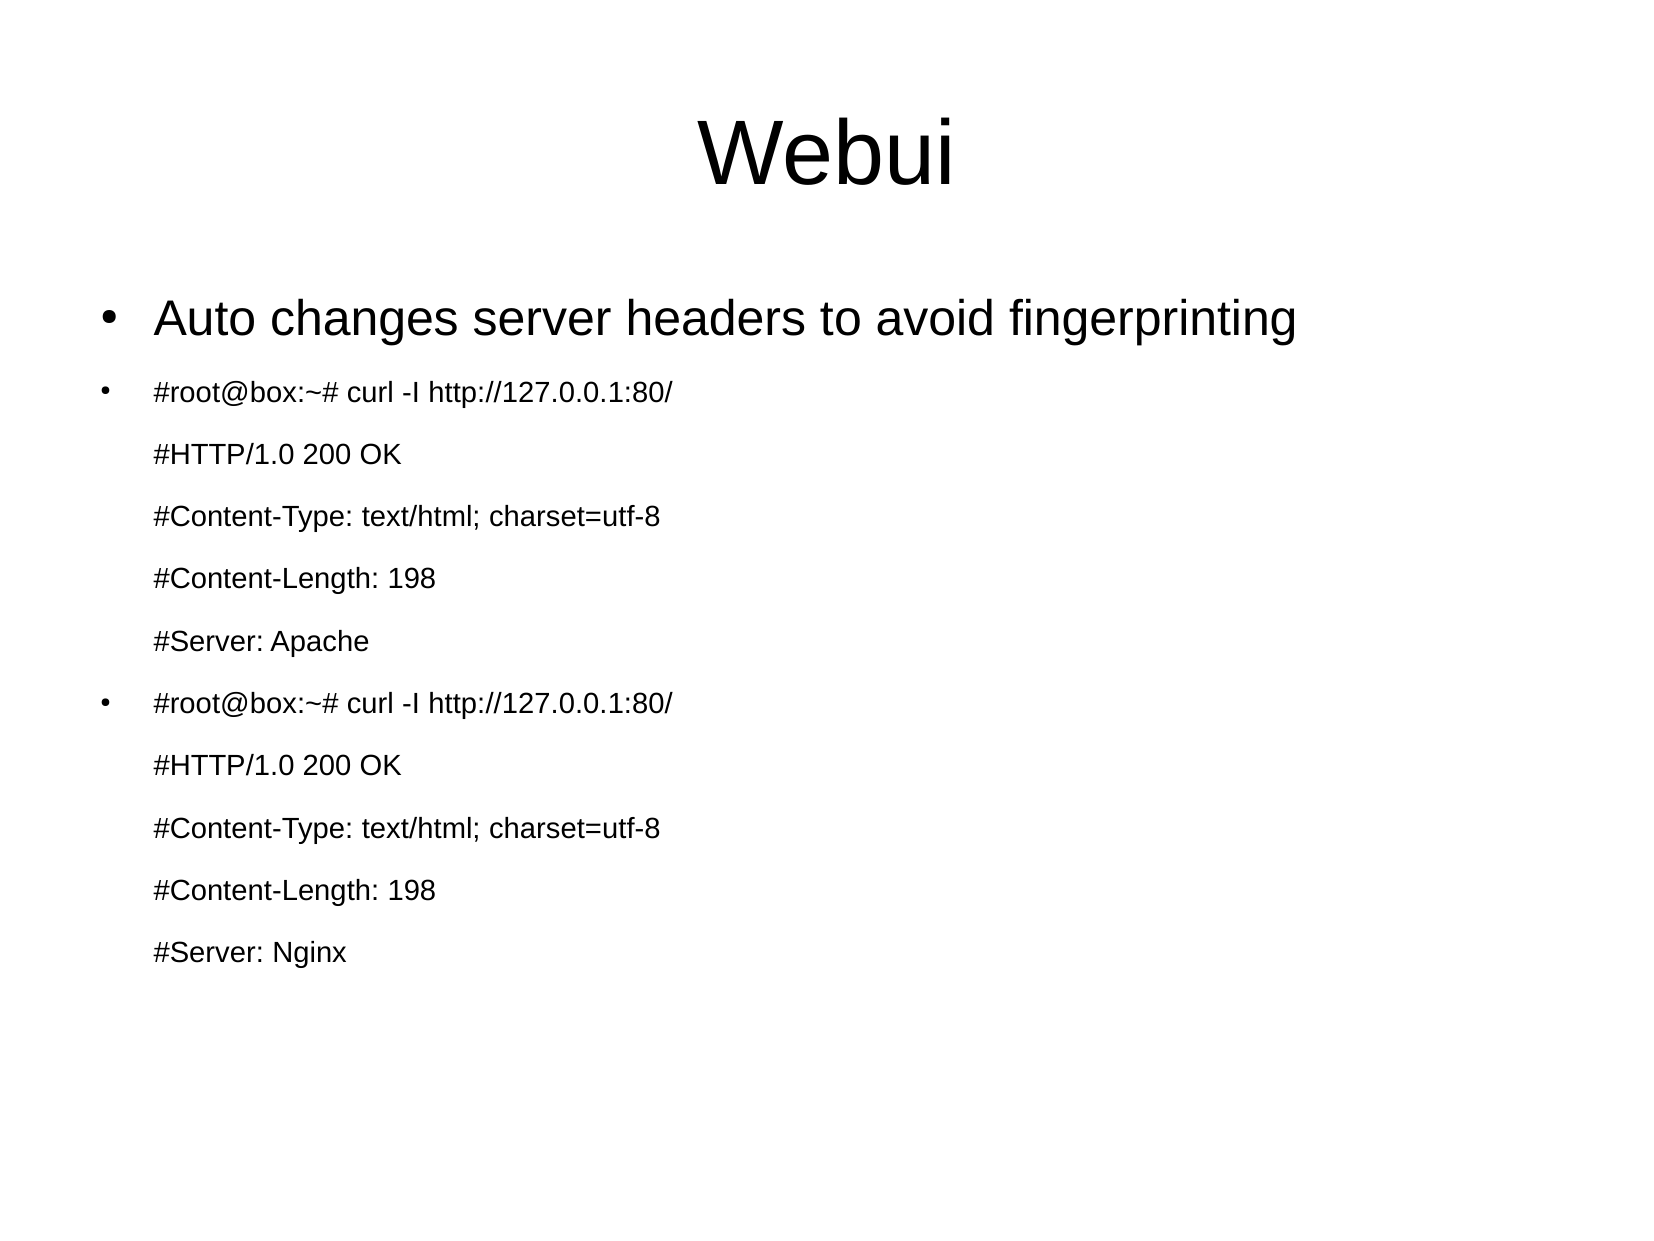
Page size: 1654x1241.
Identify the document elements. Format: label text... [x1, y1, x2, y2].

list Auto changes server headers to avoid fingerprinting #root@box:~# curl -I http://127.0.0.1:80/ #HTTP/1.0 200 OK #Content-Type: text/html; charset=utf-8 #Content-Length: 198 #Server: Apache #root@box:~# curl -I http://127.0.0.1:80/ #HTTP/1.0 200 OK #Content-Type: text/html; charset=utf-8 #Content-Length: 198 #Server: Nginx [82, 290, 1571, 1010]
title Webui [82, 49, 1571, 257]
